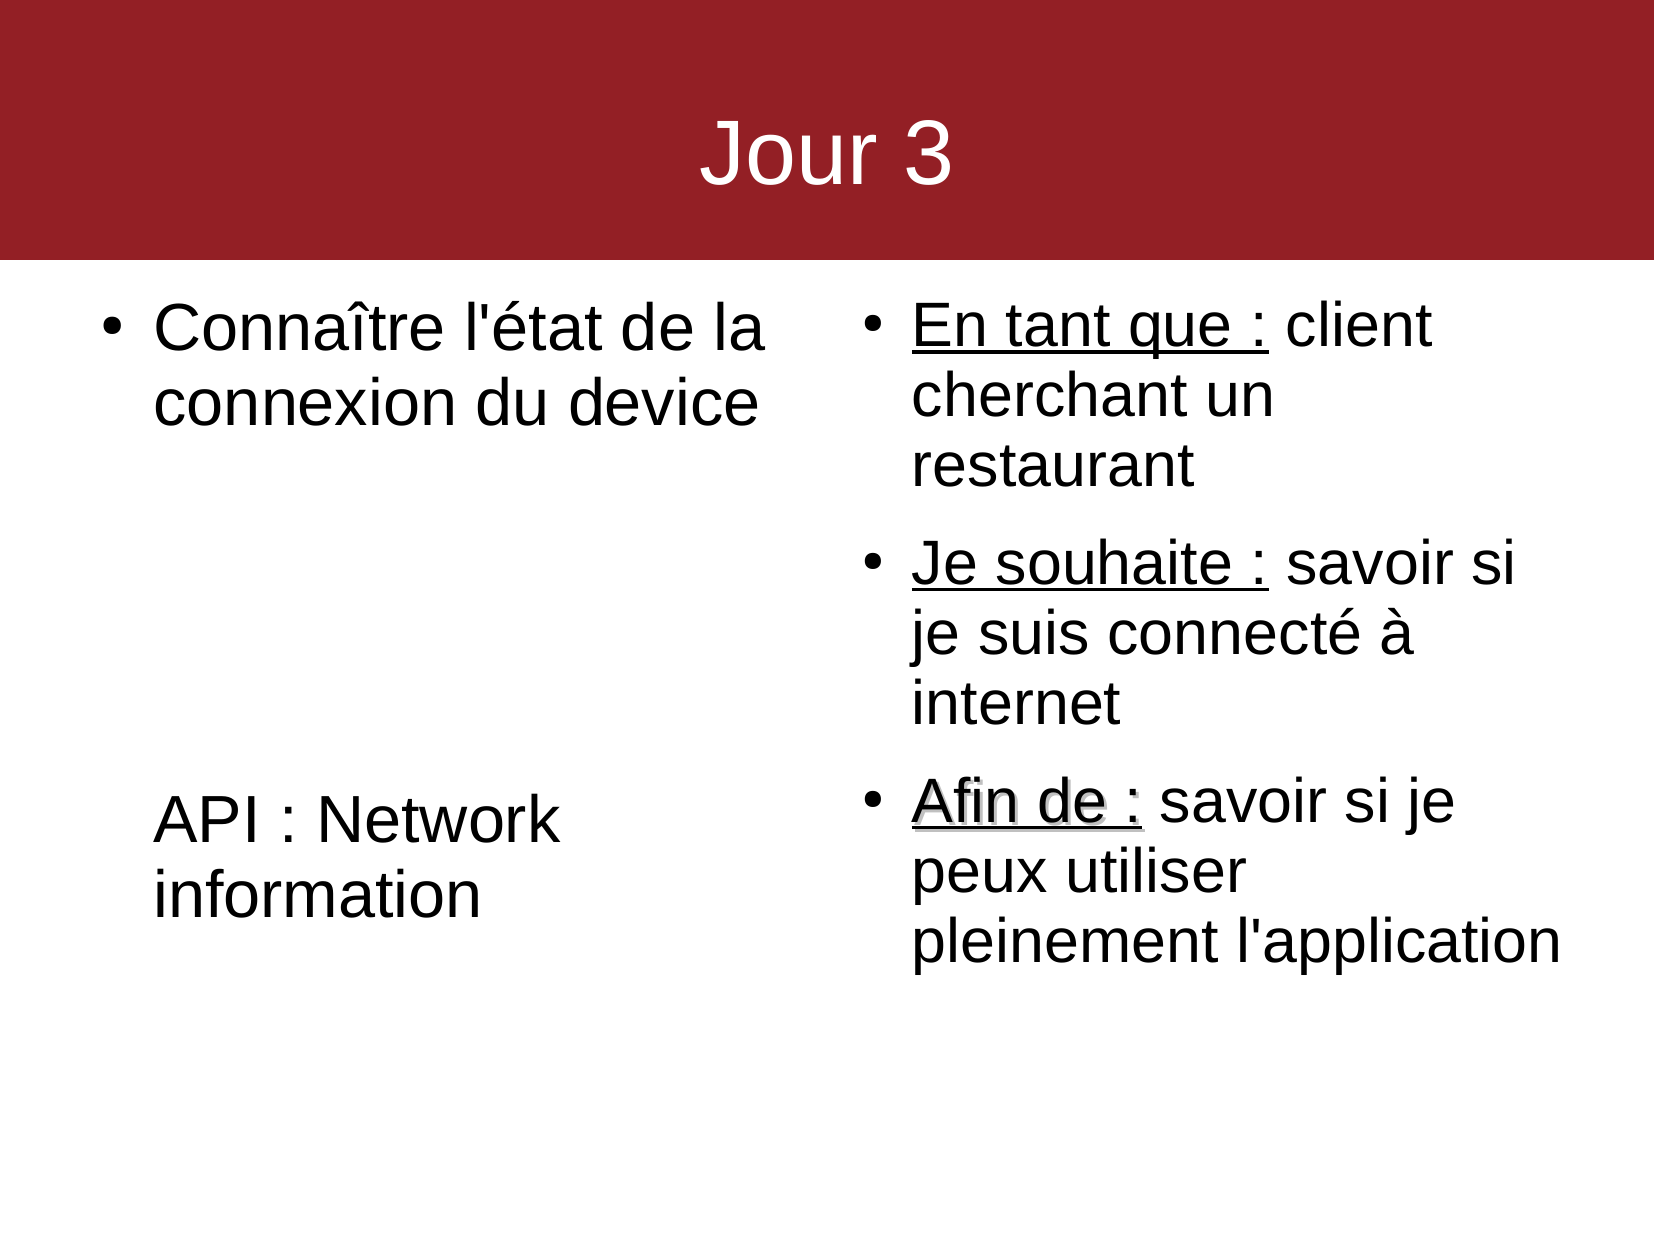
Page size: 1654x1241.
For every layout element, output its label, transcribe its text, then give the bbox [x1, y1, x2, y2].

list En tant que : client cherchant un restaurant Je souhaite : savoir si je suis connecté à internet Afin de : savoir si je peux utiliser pleinement l'application [845, 290, 1572, 1010]
list Connaître l'état de la connexion du device API : Network information [82, 290, 809, 1010]
title Jour 3 [82, 49, 1571, 257]
text_box [0, 0, 1654, 260]
